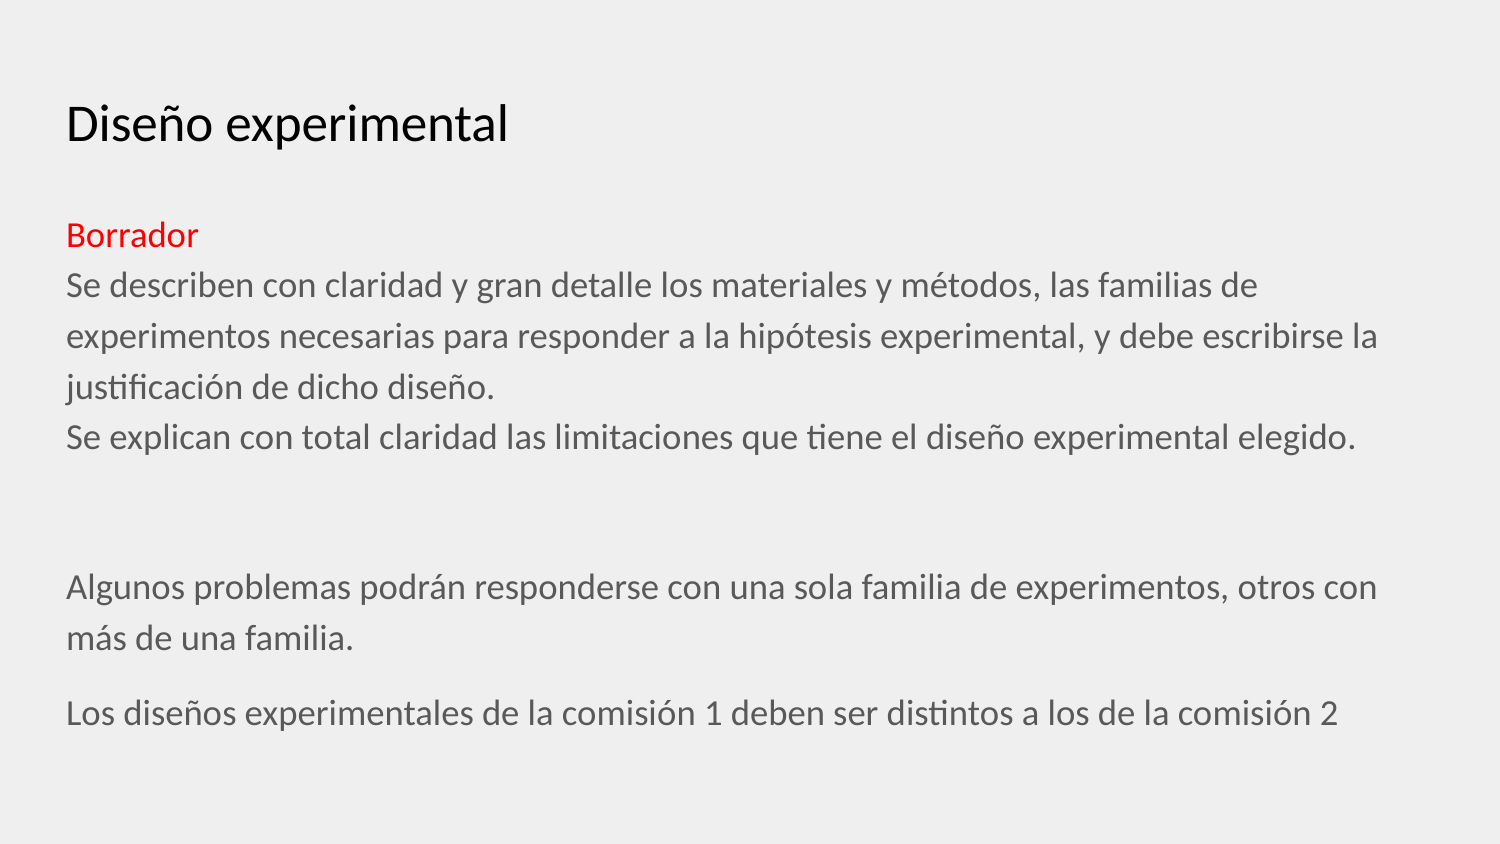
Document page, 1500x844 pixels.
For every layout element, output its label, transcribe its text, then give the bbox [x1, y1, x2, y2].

list Borrador Se describen con claridad y gran detalle los materiales y métodos, las familias de experimentos necesarias para responder a la hipótesis experimental, y debe escribirse la justificación de dicho diseño. Se explican con total claridad las limitaciones que tiene el diseño experimental elegido. Algunos problemas podrán responderse con una sola familia de experimentos, otros con más de una familia. Los diseños experimentales de la comisión 1 deben ser distintos a los de la comisión 2 [51, 189, 1449, 750]
title Diseño experimental [51, 72, 1449, 167]
